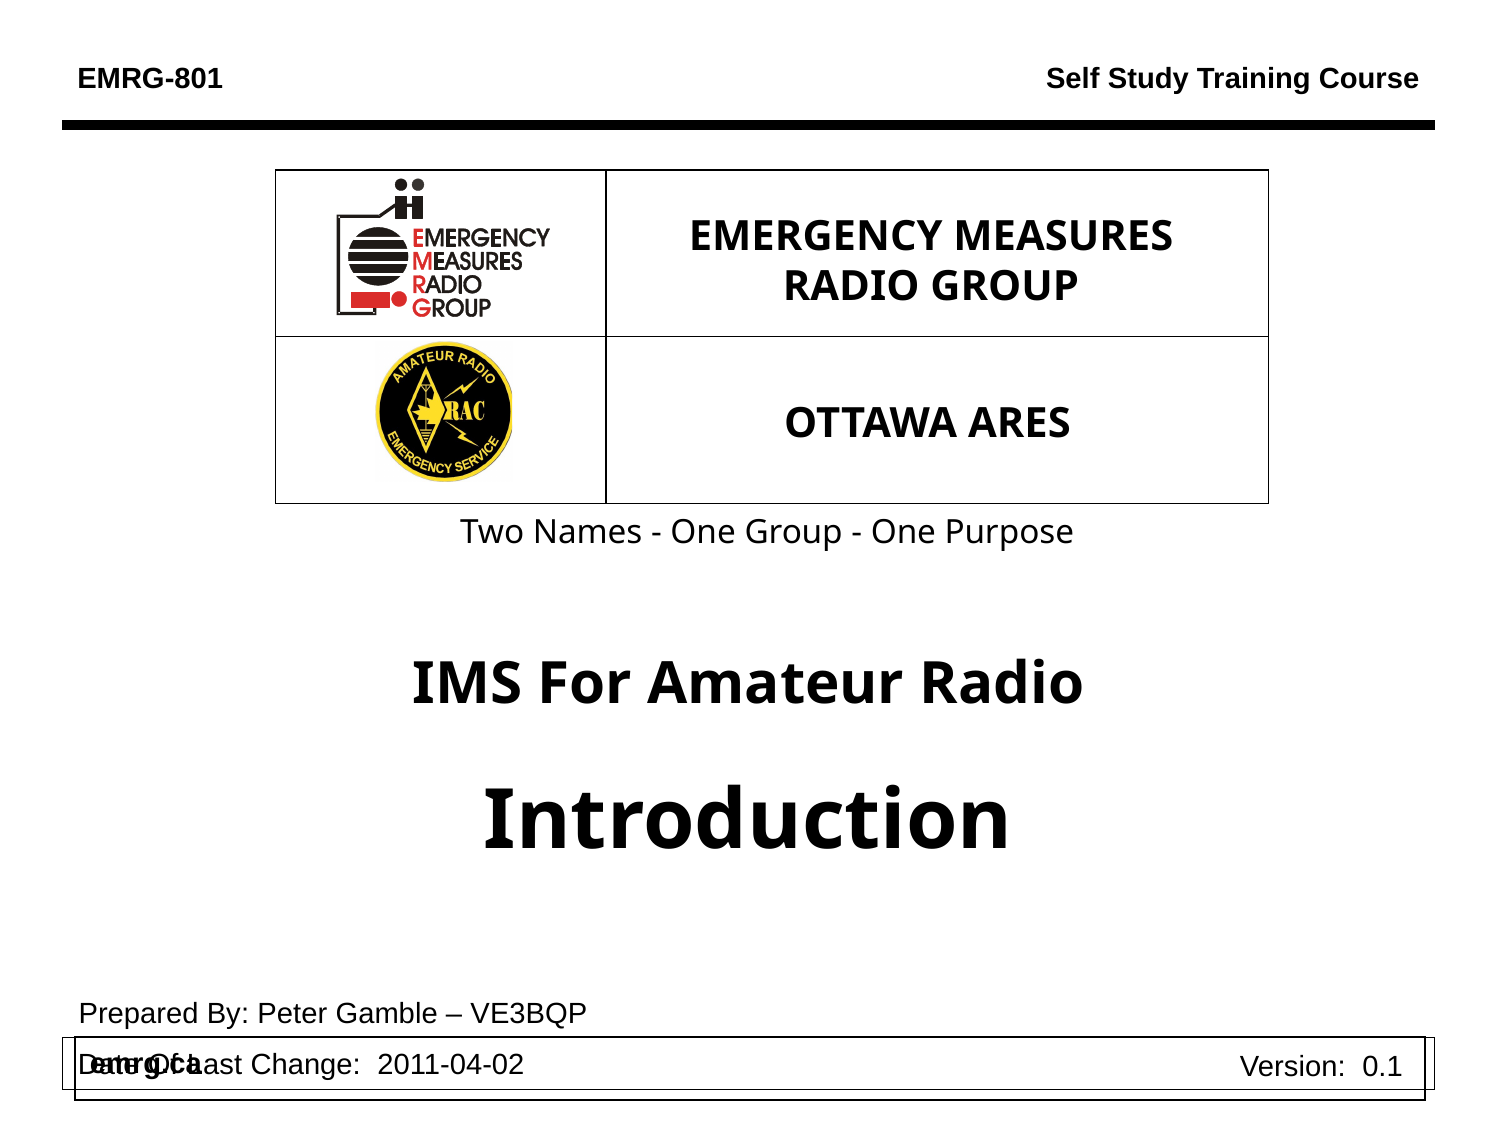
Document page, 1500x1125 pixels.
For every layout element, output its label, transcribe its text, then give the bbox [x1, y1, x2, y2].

text_box Two Names - One Group - One Purpose [445, 503, 1090, 559]
text_box EMRG-801 [62, 51, 313, 102]
text_box Date Of Last Change: 2011-04-02 [63, 1037, 541, 1088]
text_box OTTAWA ARES [769, 388, 1086, 454]
text_box IMS For Amateur Radio Introduction [62, 637, 1435, 873]
text_box EMERGENCY MEASURES RADIO GROUP [637, 201, 1225, 317]
text_box Prepared By: Peter Gamble – VE3BQP [63, 987, 603, 1037]
text_box Self Study Training Course [912, 51, 1435, 102]
chart [375, 341, 513, 482]
text_box Version: 0.1 [1225, 1039, 1419, 1090]
picture [336, 178, 550, 317]
